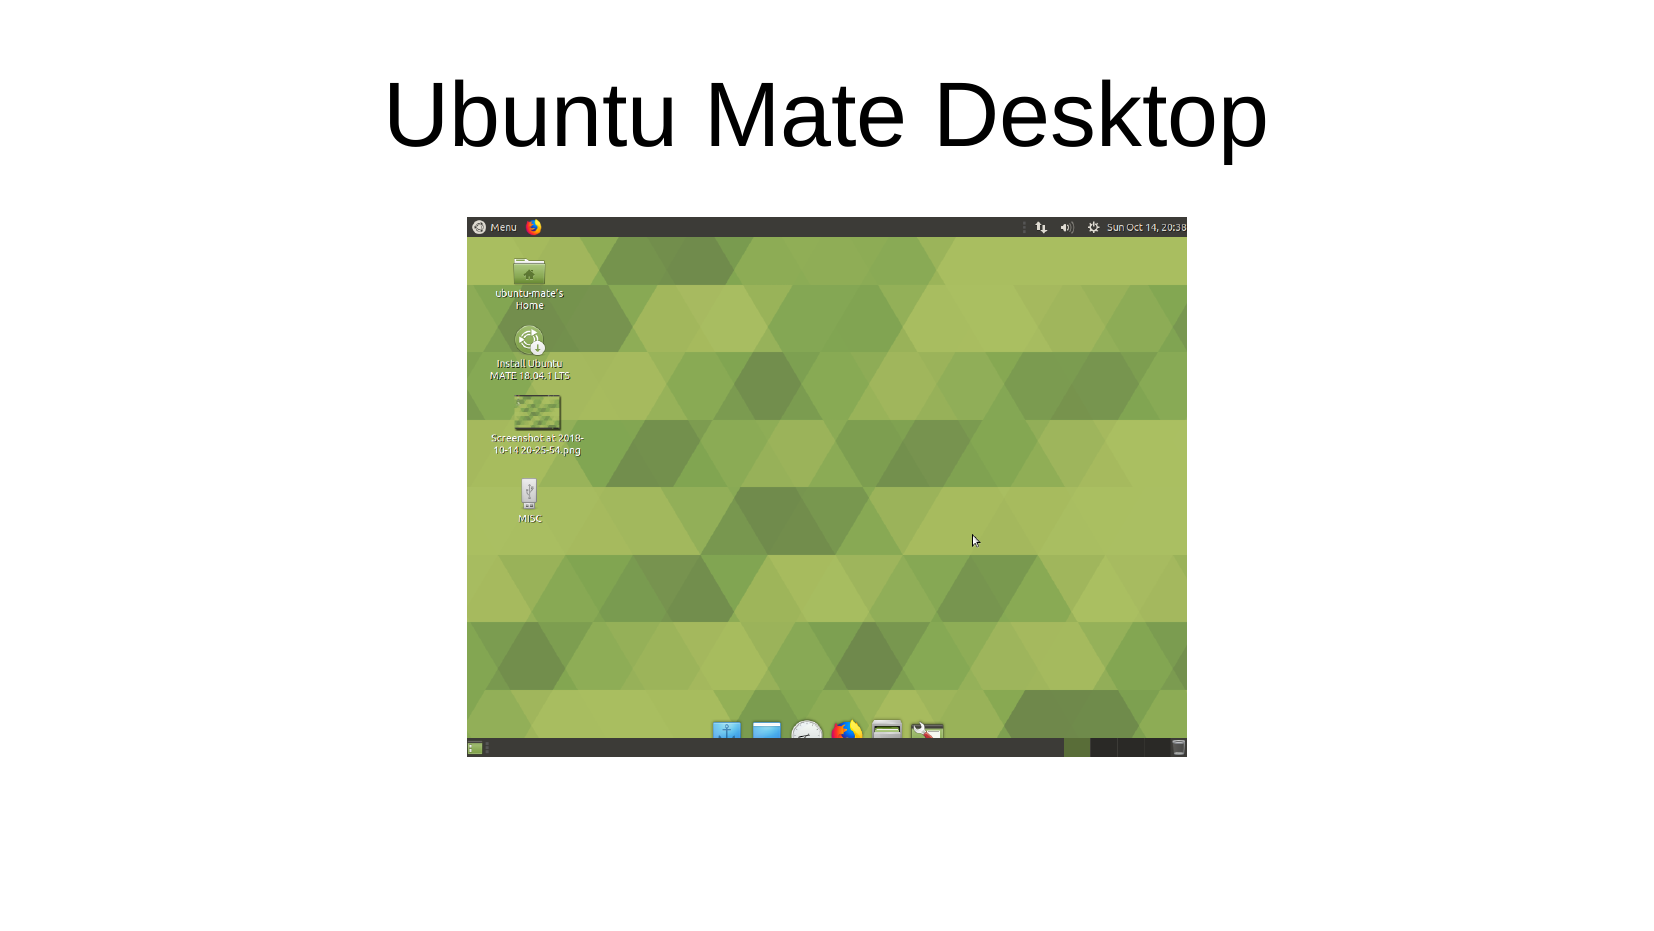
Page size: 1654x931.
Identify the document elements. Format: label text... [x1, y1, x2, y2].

picture [467, 217, 1187, 758]
title Ubuntu Mate Desktop [82, 37, 1571, 193]
